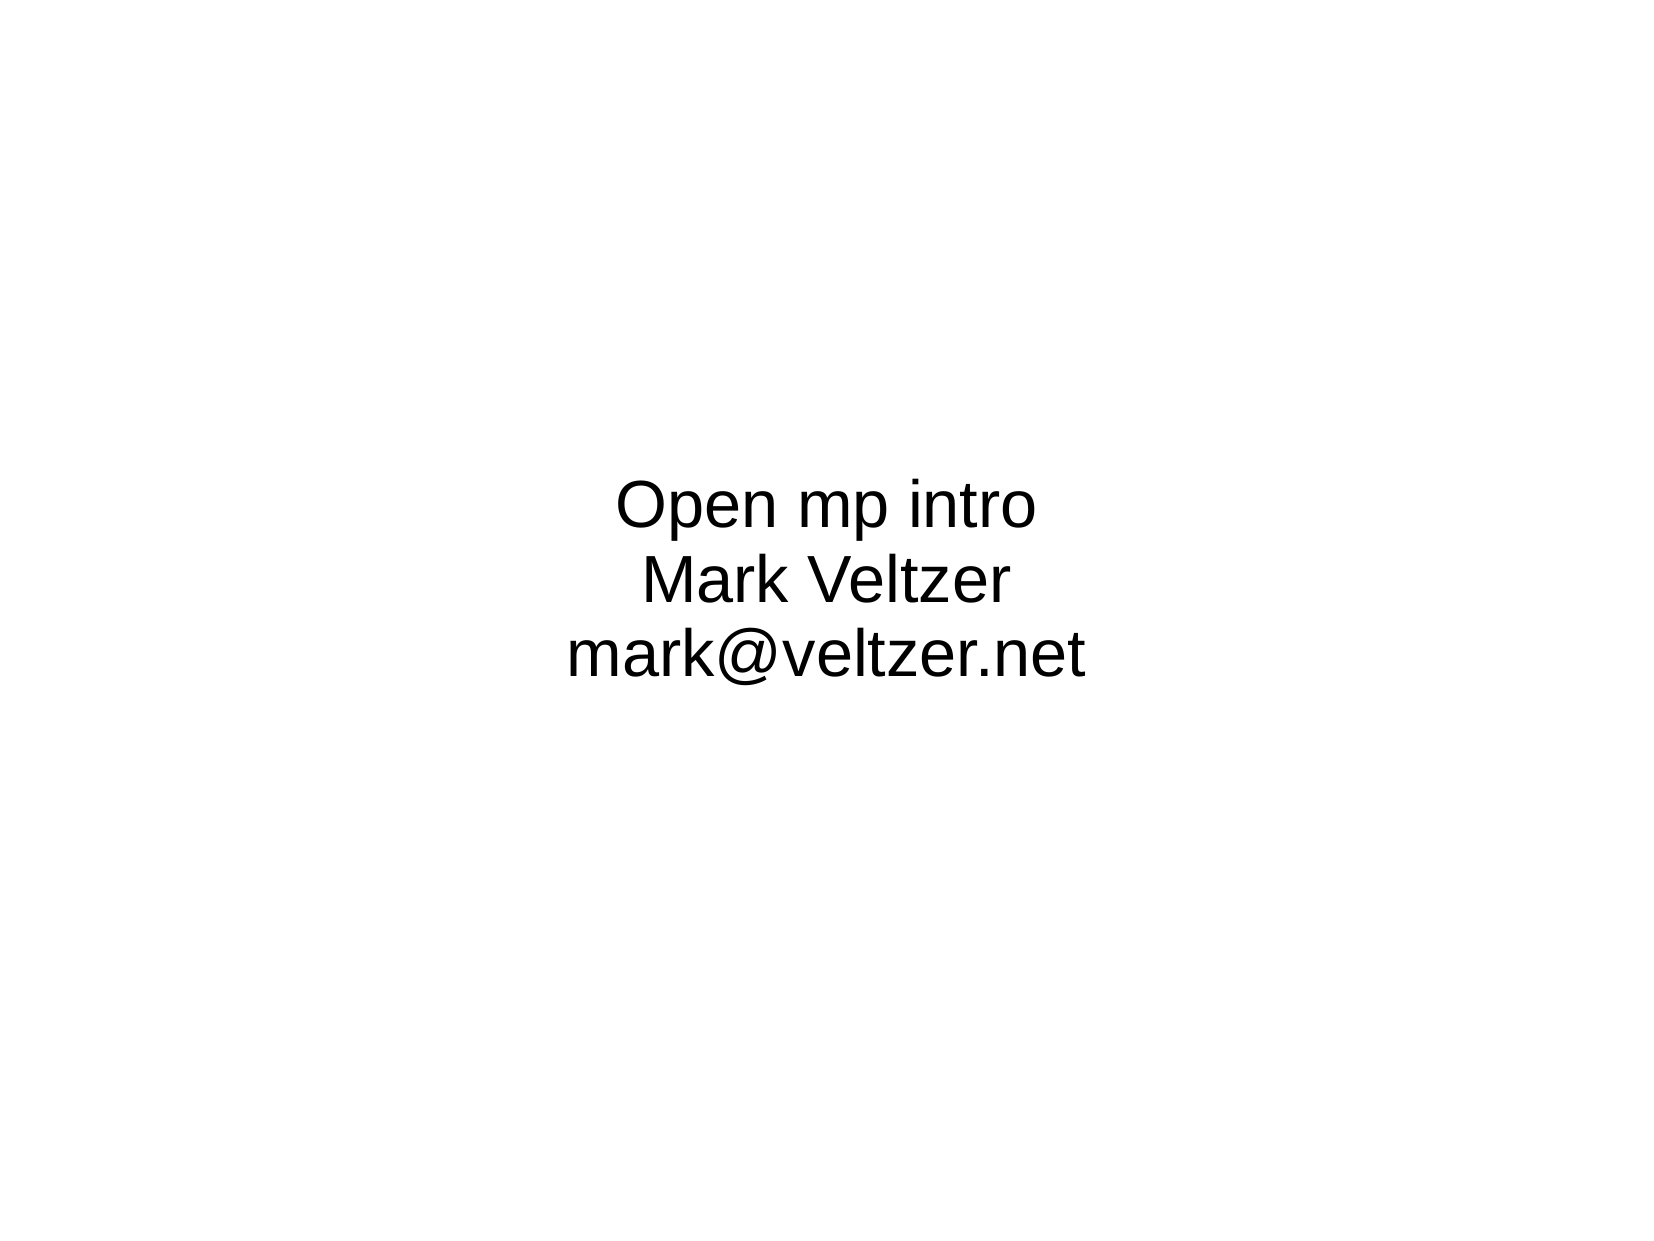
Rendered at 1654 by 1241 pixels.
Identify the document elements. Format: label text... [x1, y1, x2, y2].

subtitle Open mp intro Mark Veltzer mark@veltzer.net [82, 49, 1571, 1109]
